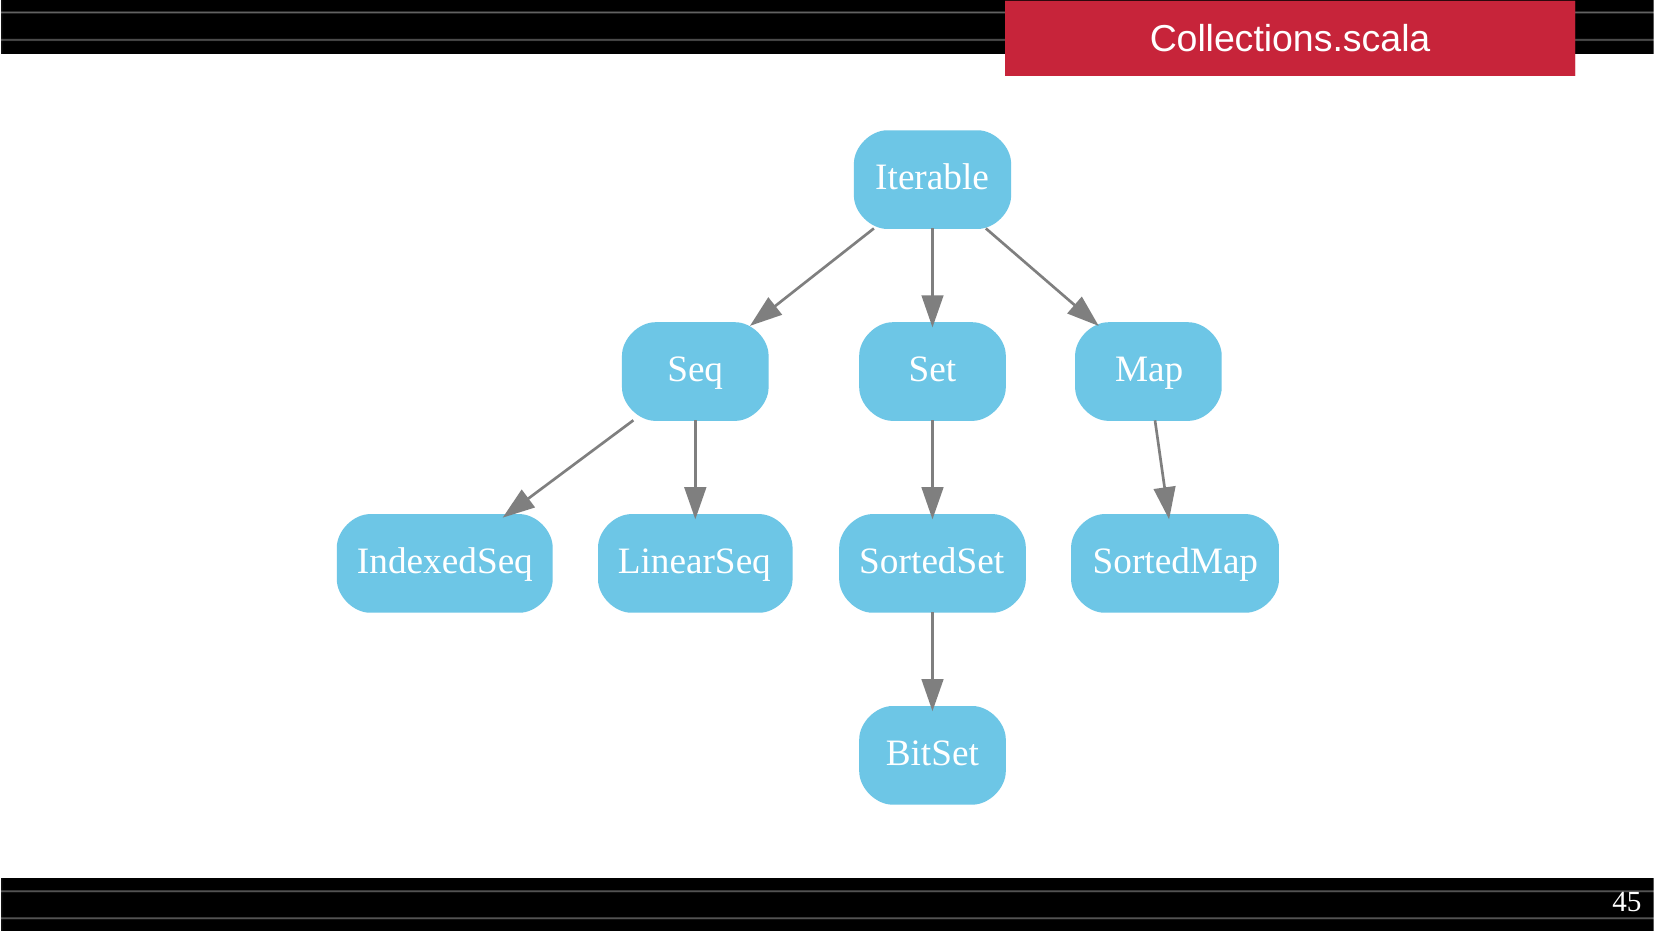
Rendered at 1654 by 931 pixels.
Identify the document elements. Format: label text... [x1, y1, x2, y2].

picture [1, 0, 1005, 54]
picture [325, 120, 1291, 815]
text_box Collections.scala [1005, 0, 1576, 76]
picture [1, 878, 1654, 931]
picture [1576, 0, 1654, 54]
